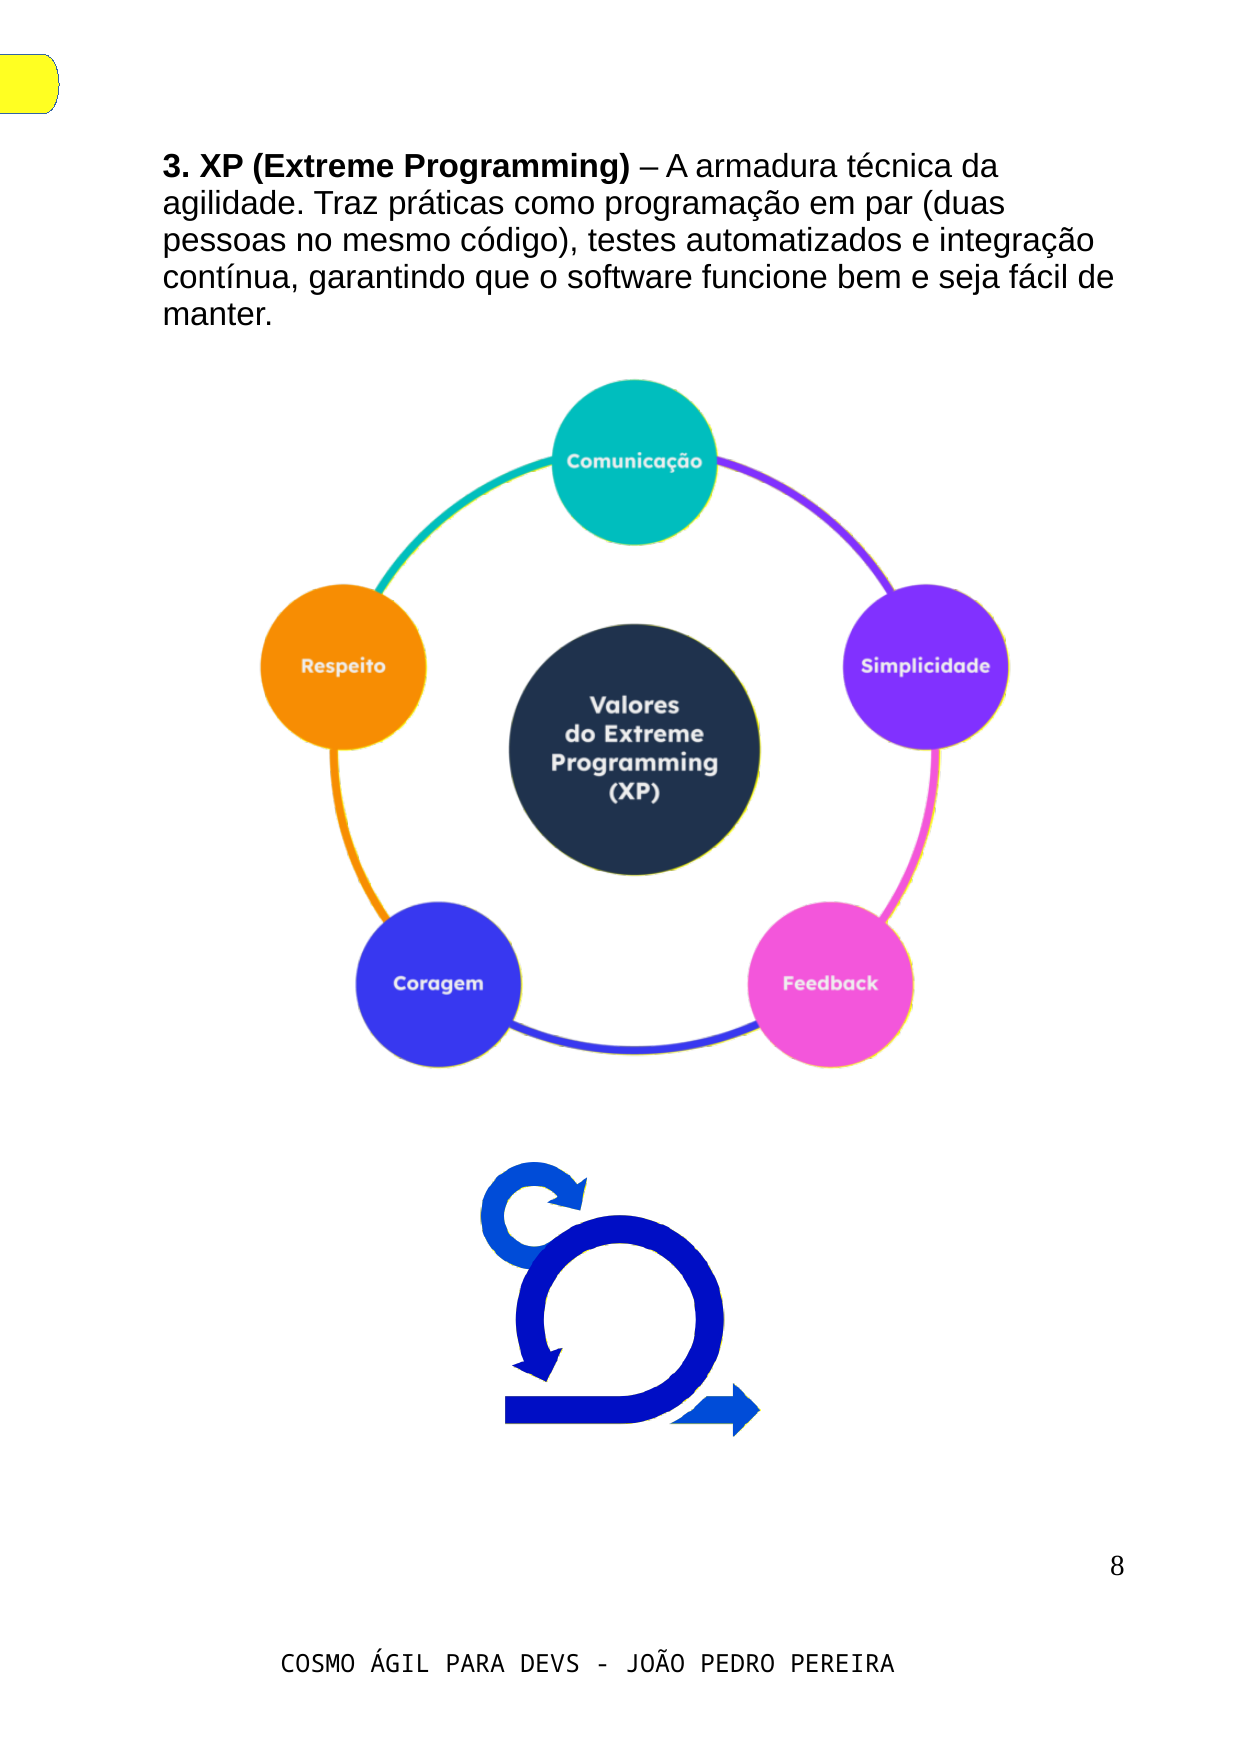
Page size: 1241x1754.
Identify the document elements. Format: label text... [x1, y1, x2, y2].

picture [206, 295, 1063, 1536]
text_box 3. XP (Extreme Programming) – A armadura técnica da agilidade. Traz práticas como programação em par (duas pessoas no mesmo código), testes automatizados e integração contínua, garantindo que o software funcione bem e seja fácil de manter. [147, 139, 1152, 384]
text_box [0, 54, 60, 114]
text_box COSMO ÁGIL PARA DEVS - JOÃO PEDRO PEREIRA [265, 1638, 1207, 1695]
